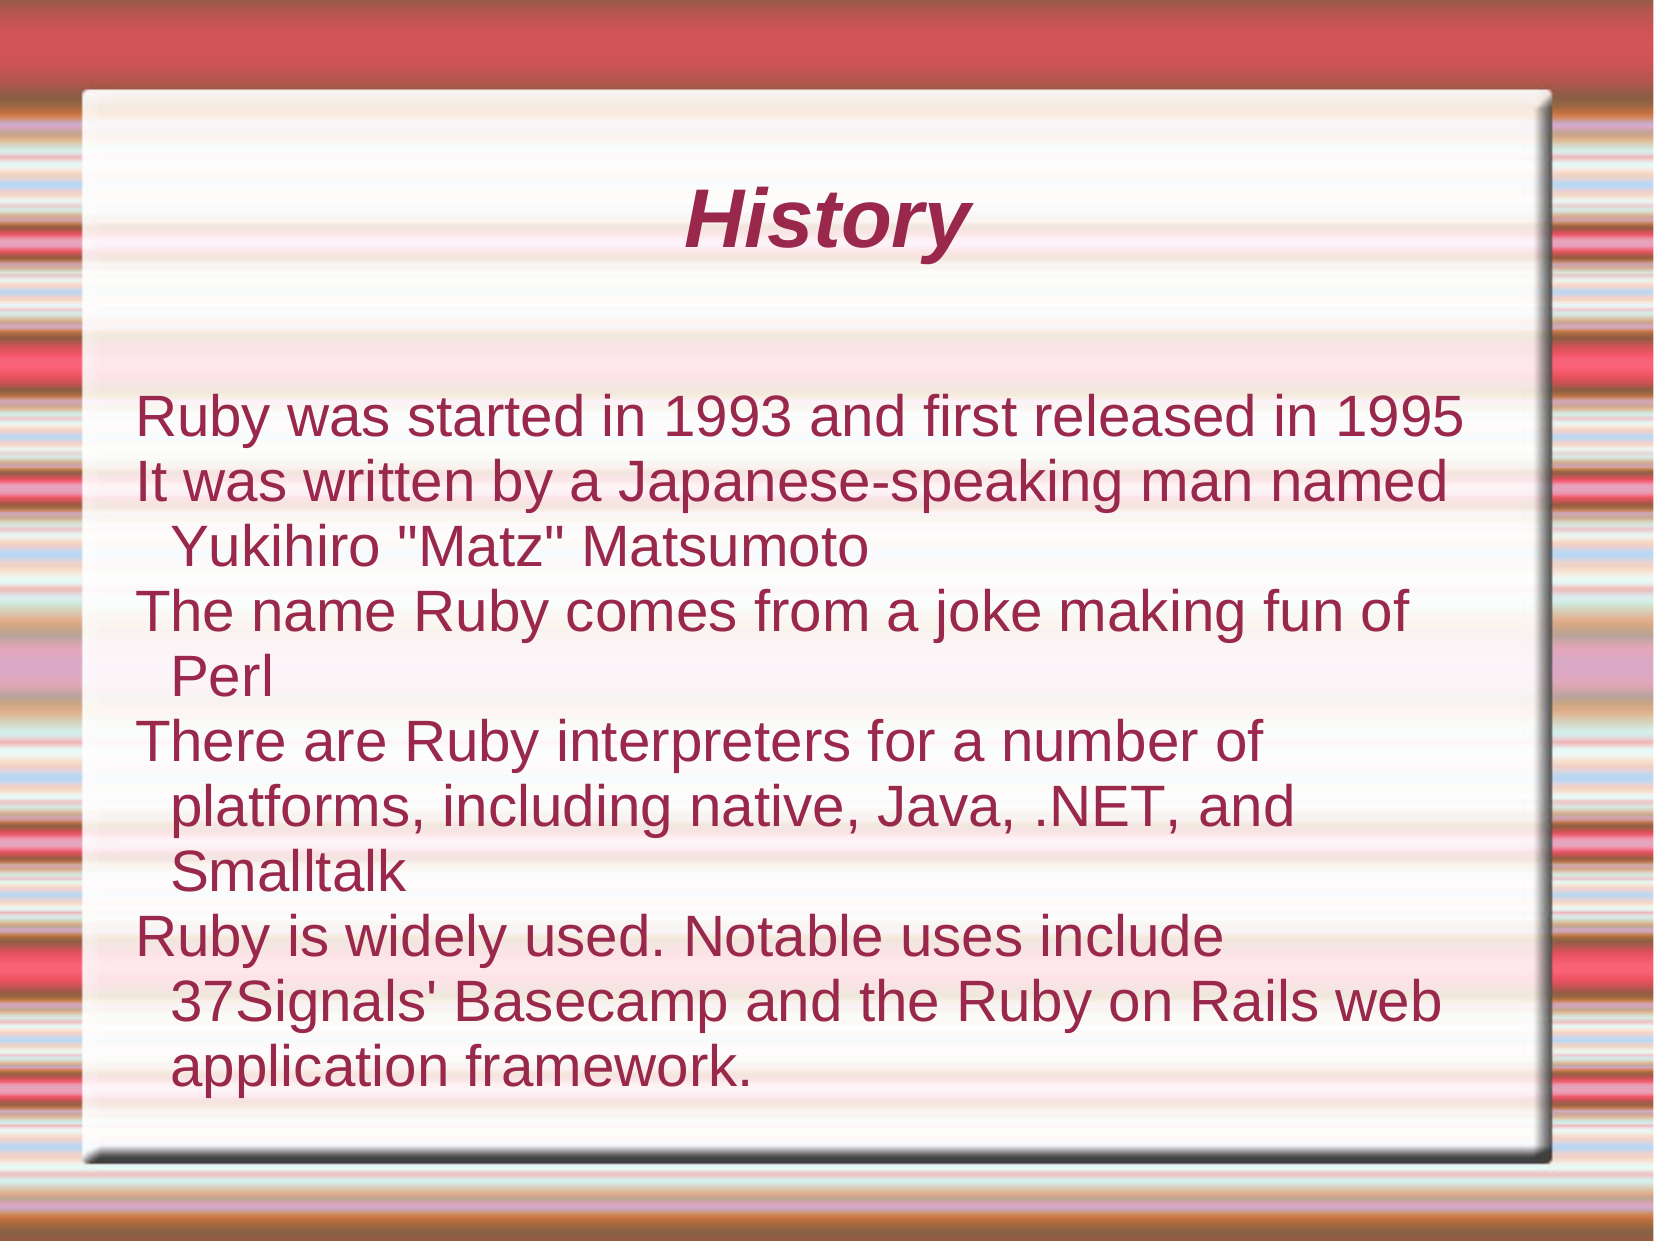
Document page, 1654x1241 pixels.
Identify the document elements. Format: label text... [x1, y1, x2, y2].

subtitle Ruby was started in 1993 and first released in 1995 It was written by a Japanese-speaking man named Yukihiro "Matz" Matsumoto The name Ruby comes from a joke making fun of Perl There are Ruby interpreters for a number of platforms, including native, Java, .NET, and Smalltalk Ruby is widely used. Notable uses include 37Signals' Basecamp and the Ruby on Rails web application framework. [134, 350, 1516, 1133]
picture [0, 0, 1654, 1241]
title History [121, 114, 1534, 322]
